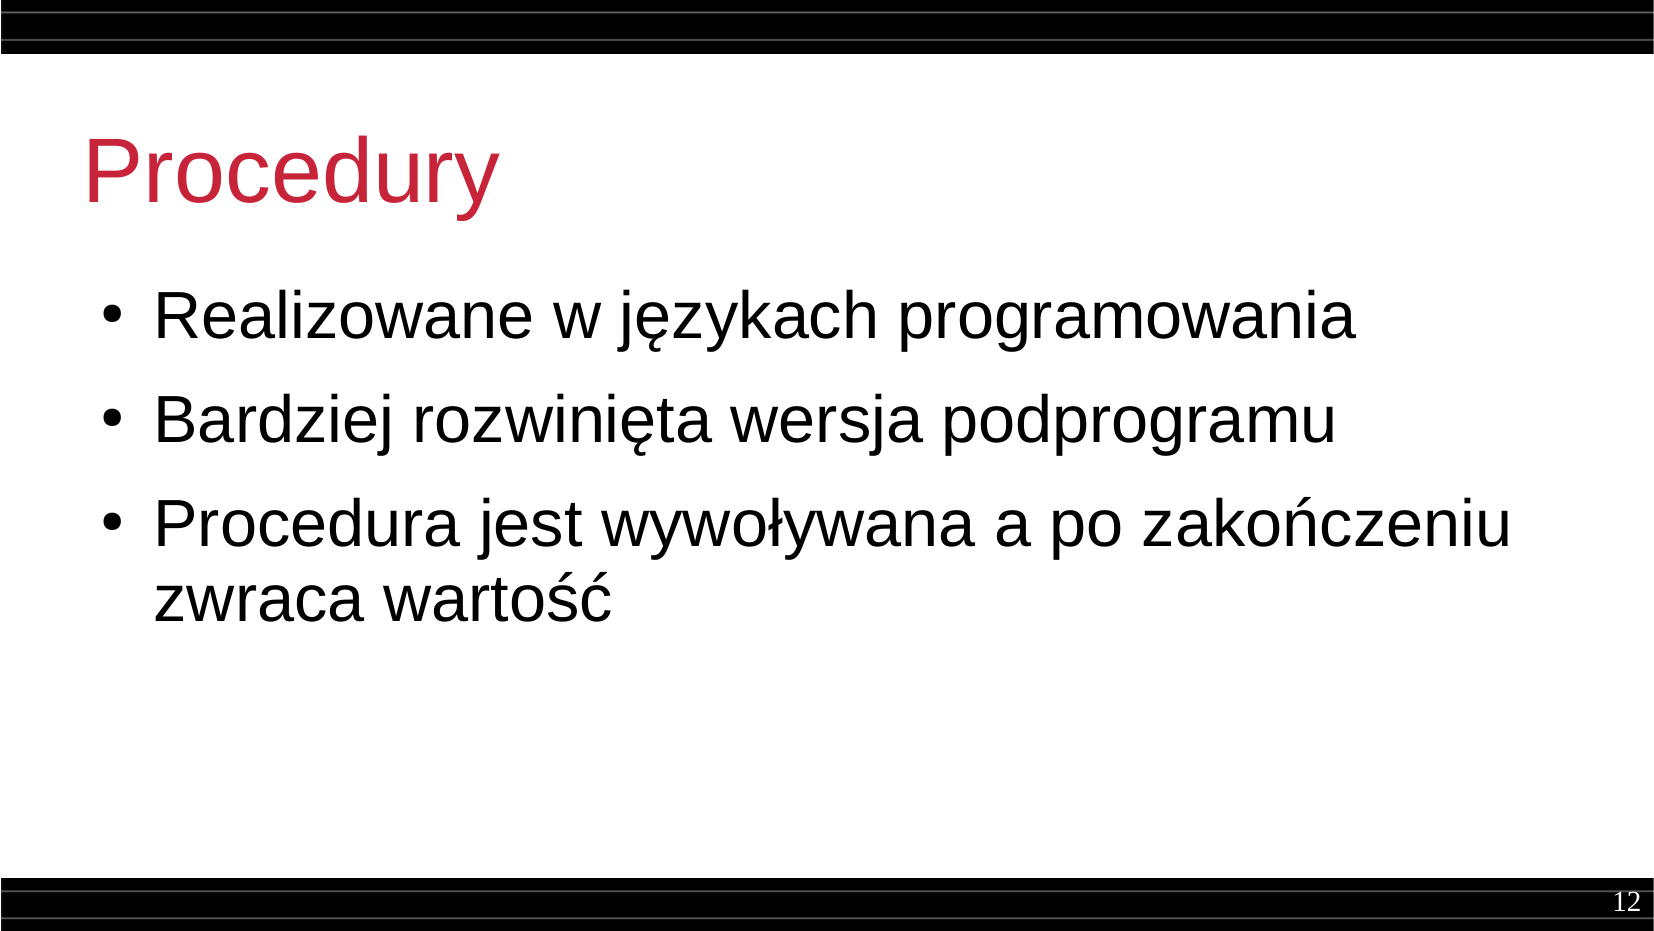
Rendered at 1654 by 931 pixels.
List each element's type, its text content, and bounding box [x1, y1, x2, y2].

picture [1, 0, 1654, 54]
picture [1, 878, 1654, 931]
title Procedury [82, 92, 1571, 249]
list Realizowane w językach programowania Bardziej rozwinięta wersja podprogramu Procedura jest wywoływana a po zakończeniu zwraca wartość [82, 277, 1571, 763]
